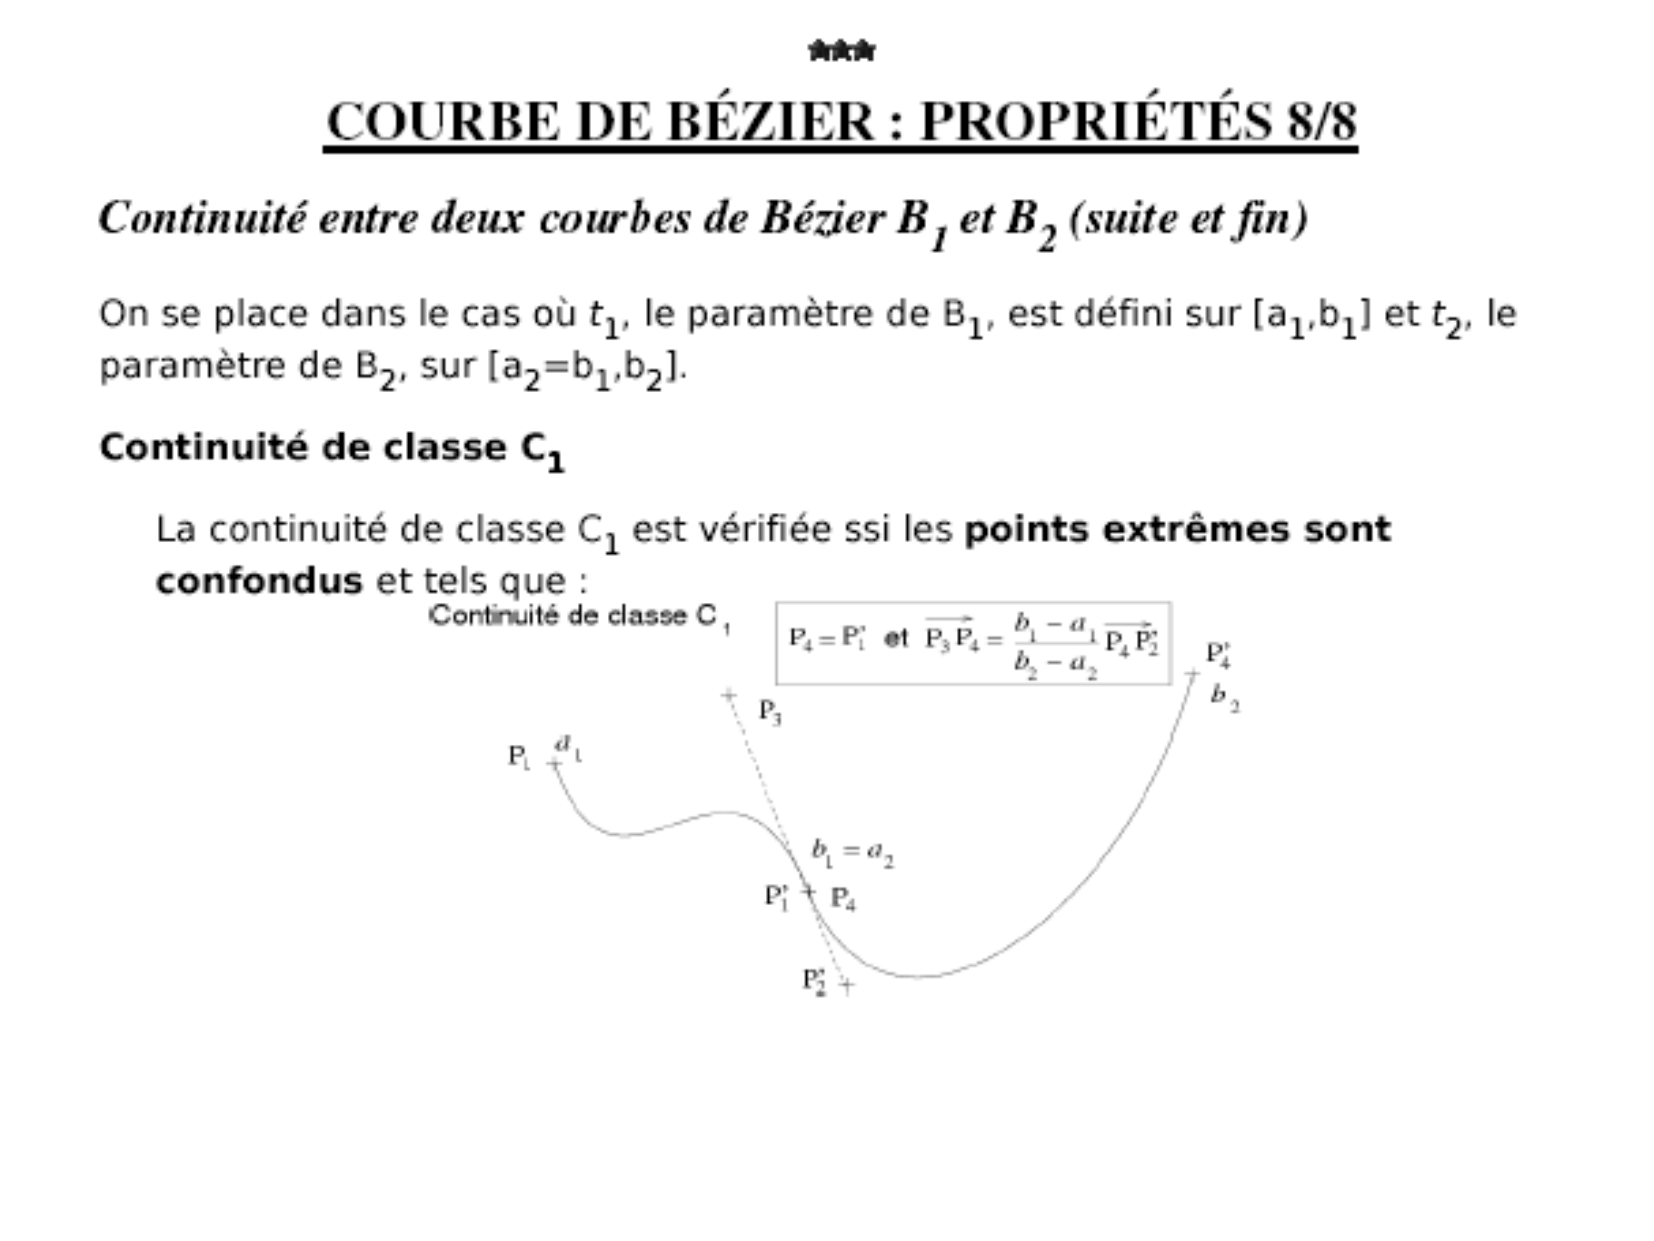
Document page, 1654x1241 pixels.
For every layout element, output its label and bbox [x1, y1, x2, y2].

picture [0, 0, 1654, 1025]
